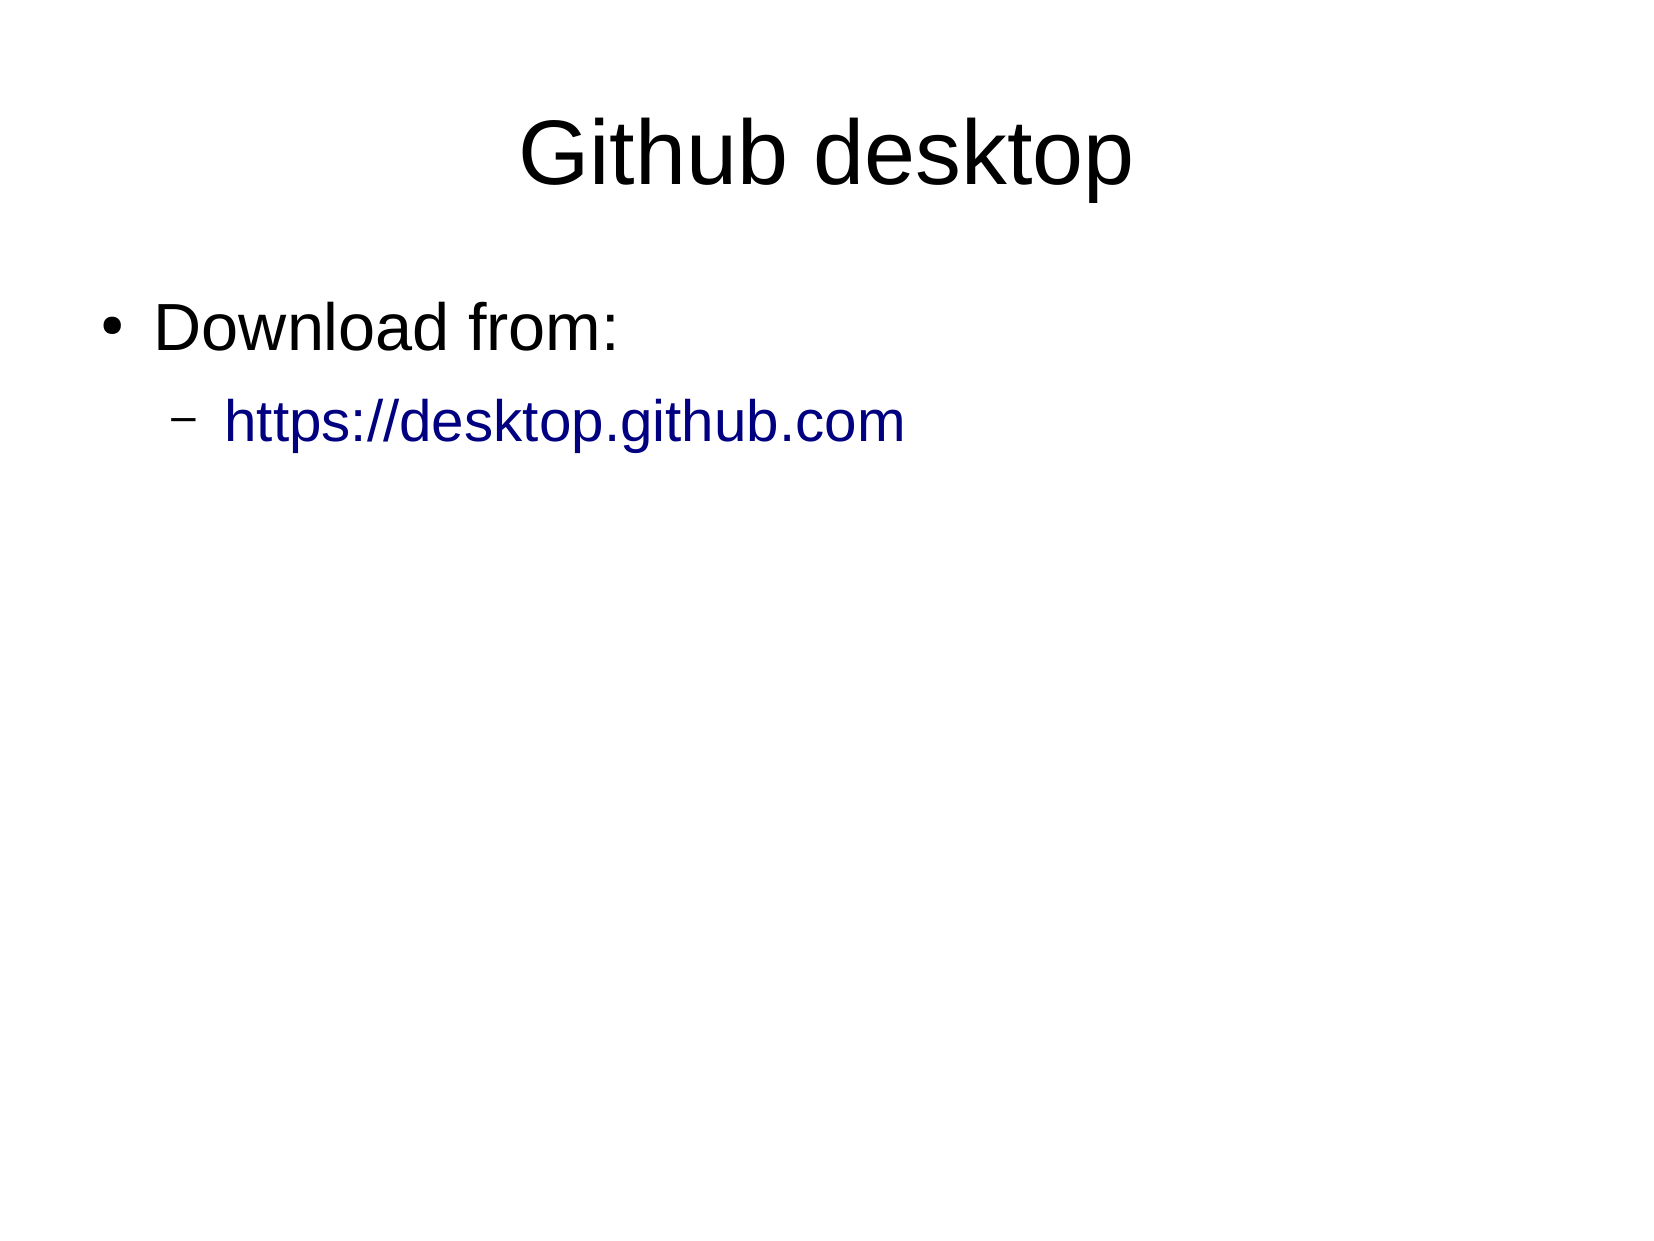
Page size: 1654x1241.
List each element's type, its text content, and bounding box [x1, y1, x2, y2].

list Download from: https://desktop.github.com [82, 290, 1571, 1010]
title Github desktop [82, 49, 1571, 257]
